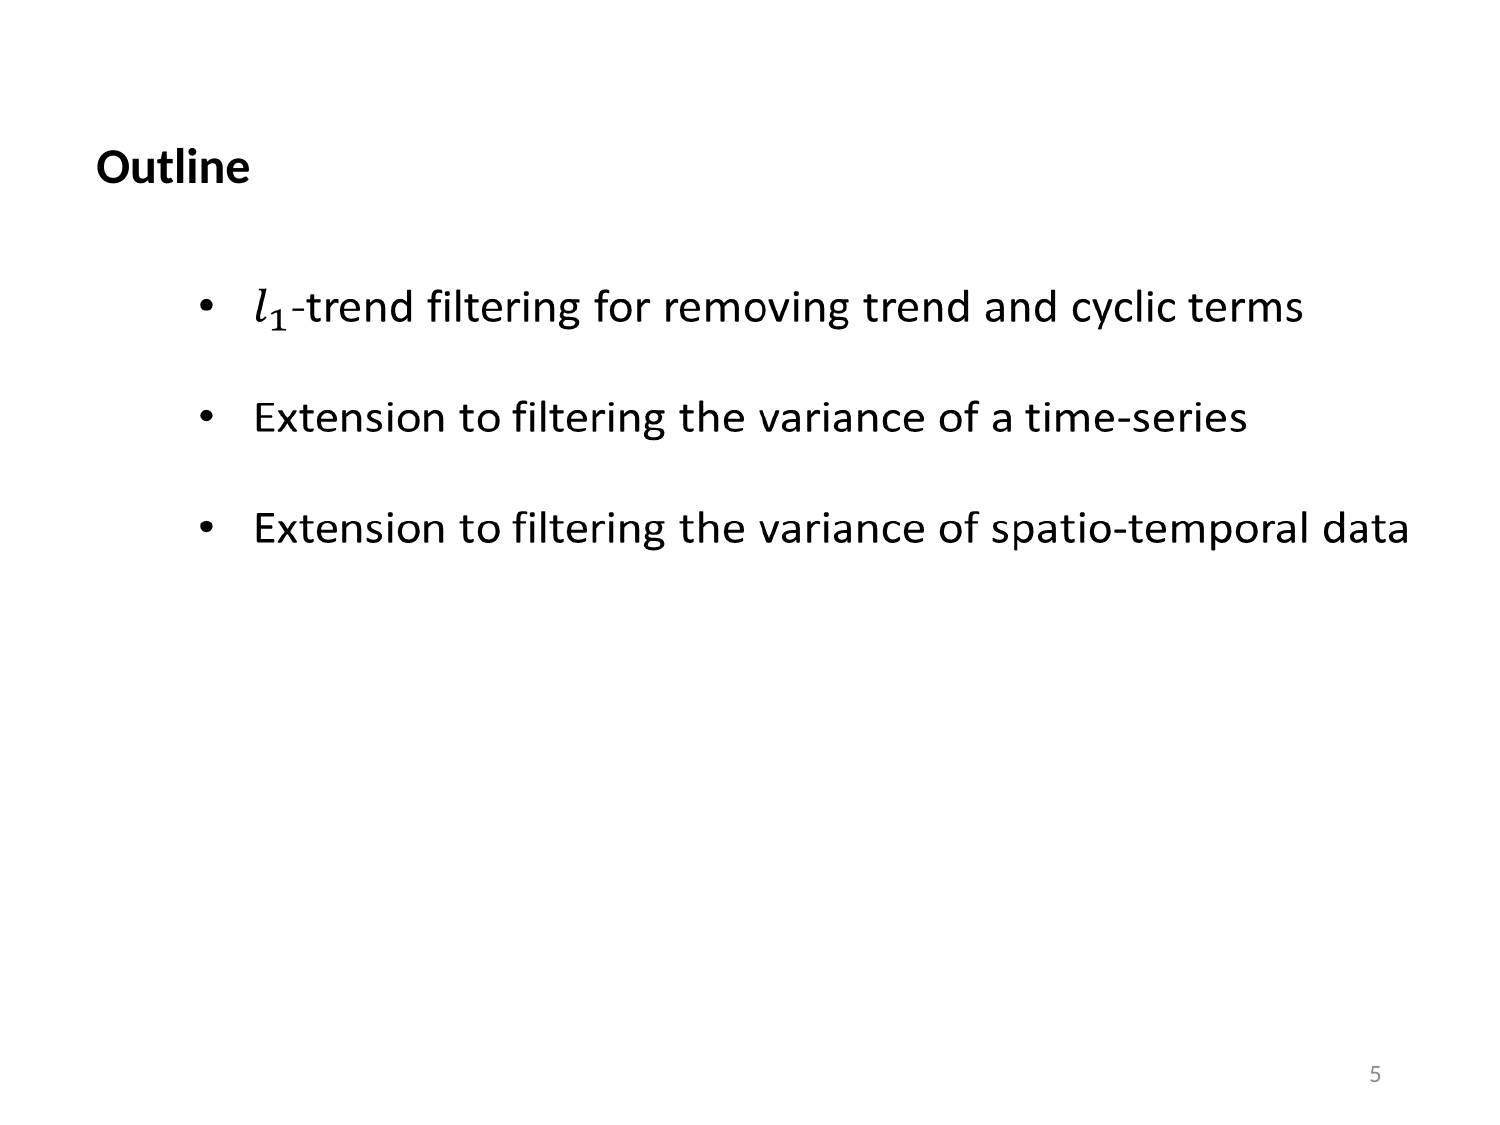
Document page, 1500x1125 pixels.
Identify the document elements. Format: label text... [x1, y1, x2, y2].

slide_number <number> [1059, 1042, 1397, 1103]
text_box [169, 263, 1440, 582]
text_box Outline [81, 126, 1274, 202]
